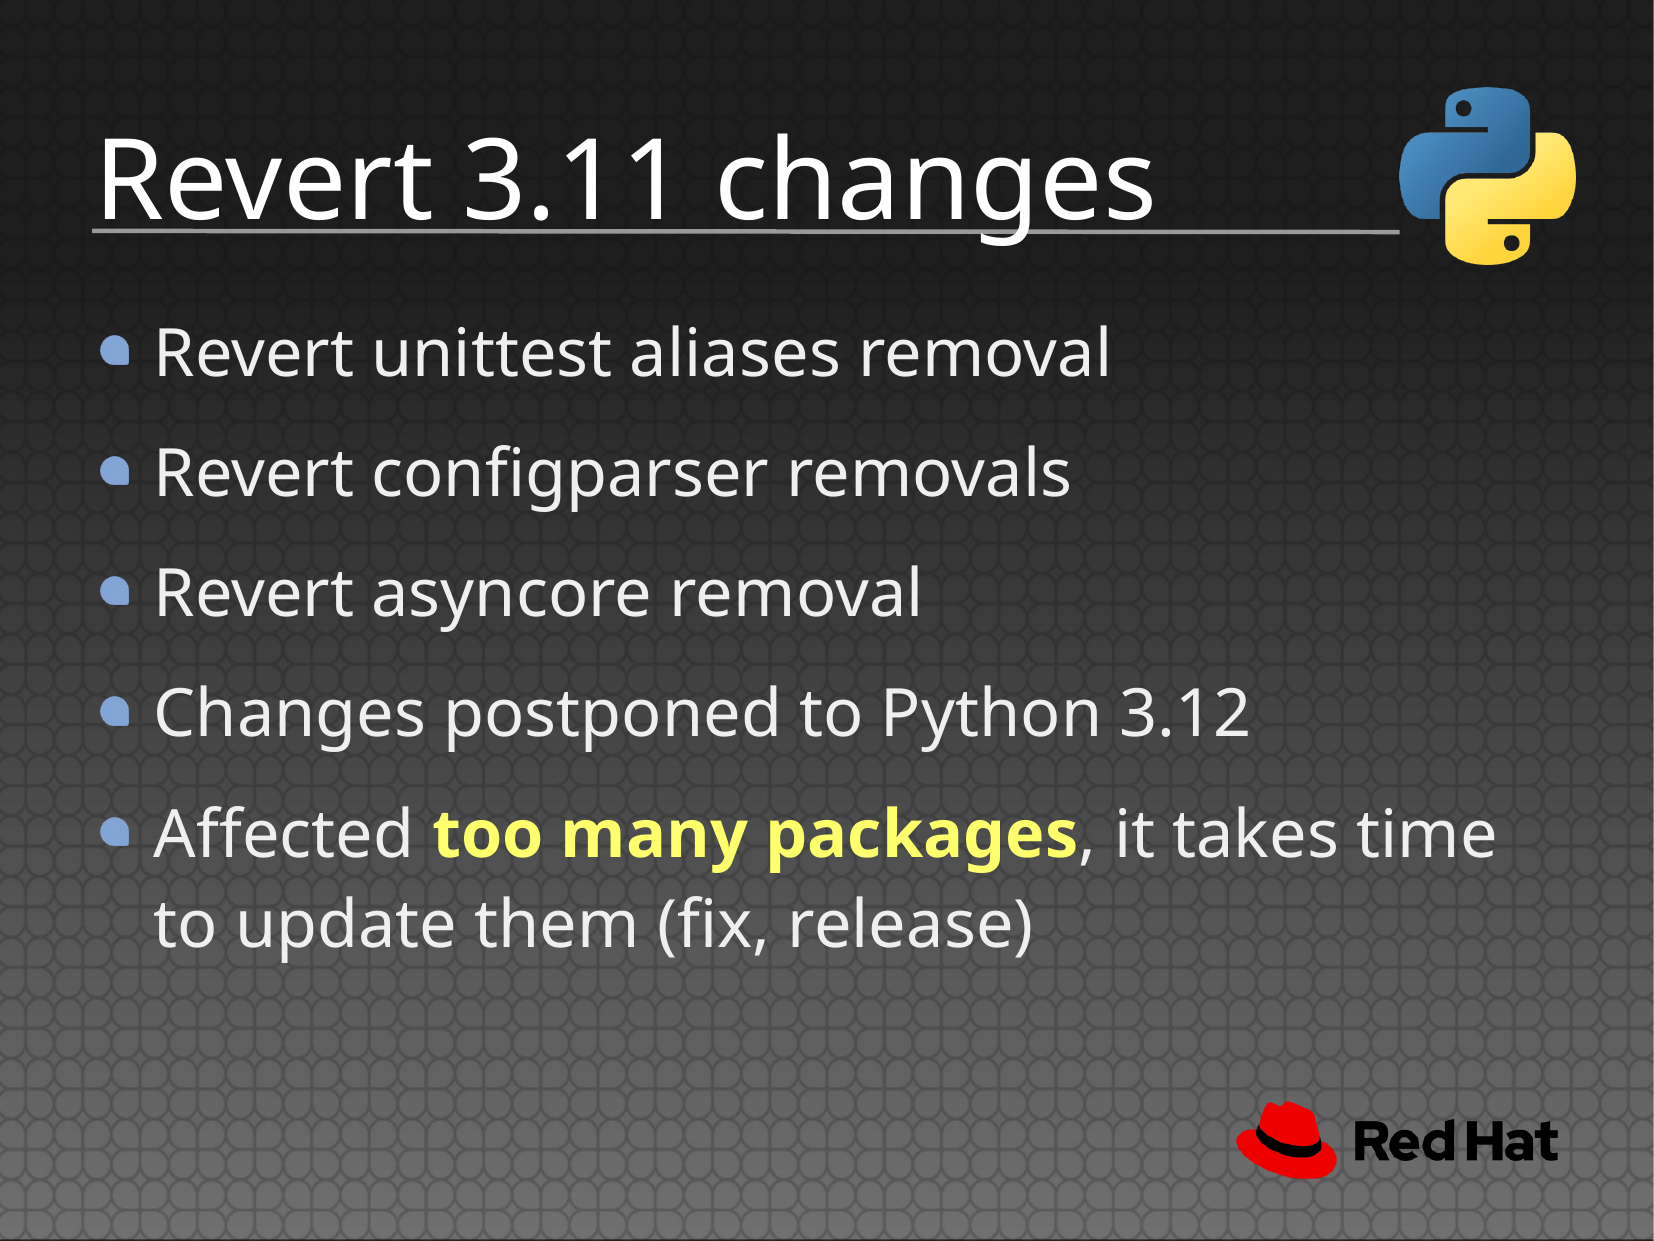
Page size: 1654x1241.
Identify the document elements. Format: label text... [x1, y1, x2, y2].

title Revert 3.11 changes [94, 100, 1426, 251]
list Revert unittest aliases removal Revert configparser removals Revert asyncore removal Changes postponed to Python 3.12 Affected too many packages, it takes time to update them (fix, release) [82, 304, 1571, 1045]
picture [0, 0, 1654, 1241]
